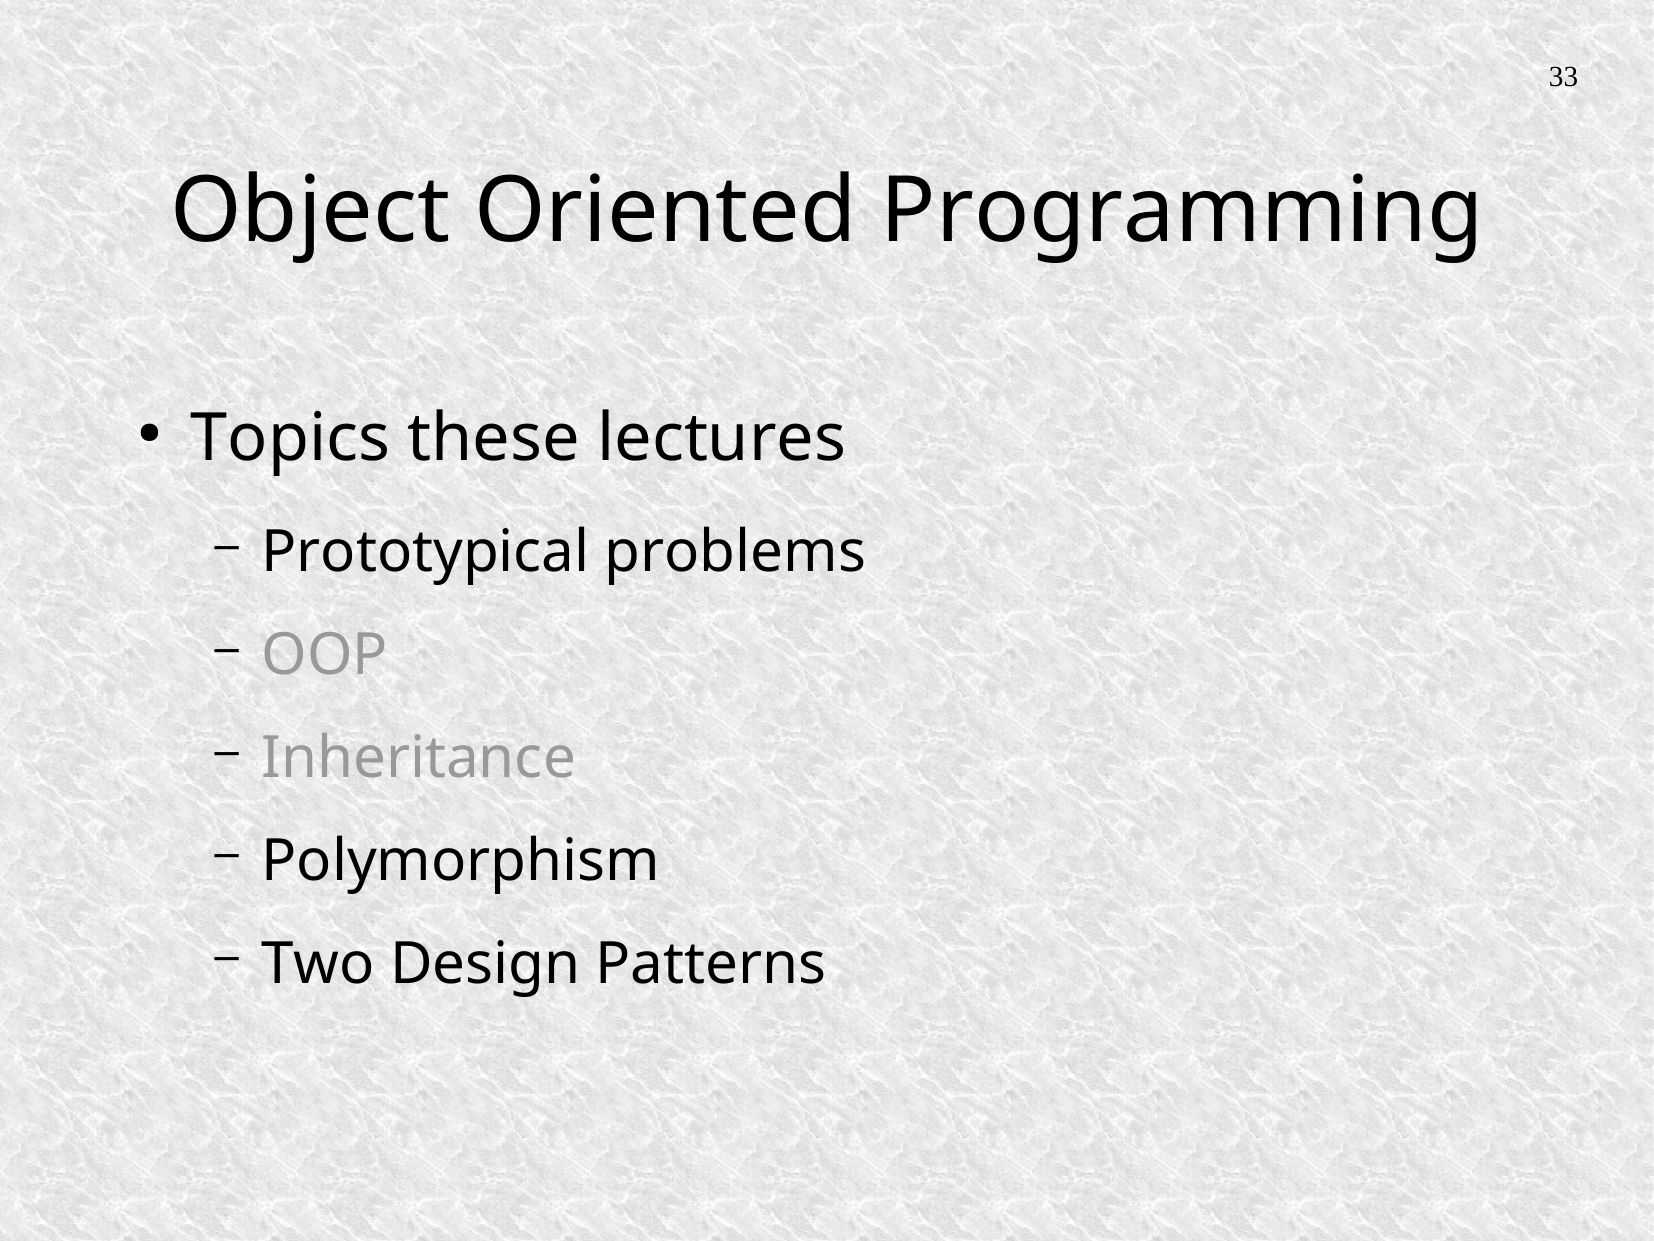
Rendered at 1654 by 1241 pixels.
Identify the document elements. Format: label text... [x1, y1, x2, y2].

title Object Oriented Programming [121, 102, 1534, 311]
list Topics these lectures Prototypical problems OOP Inheritance Polymorphism Two Design Patterns [120, 389, 1533, 968]
picture [0, 0, 1654, 1241]
